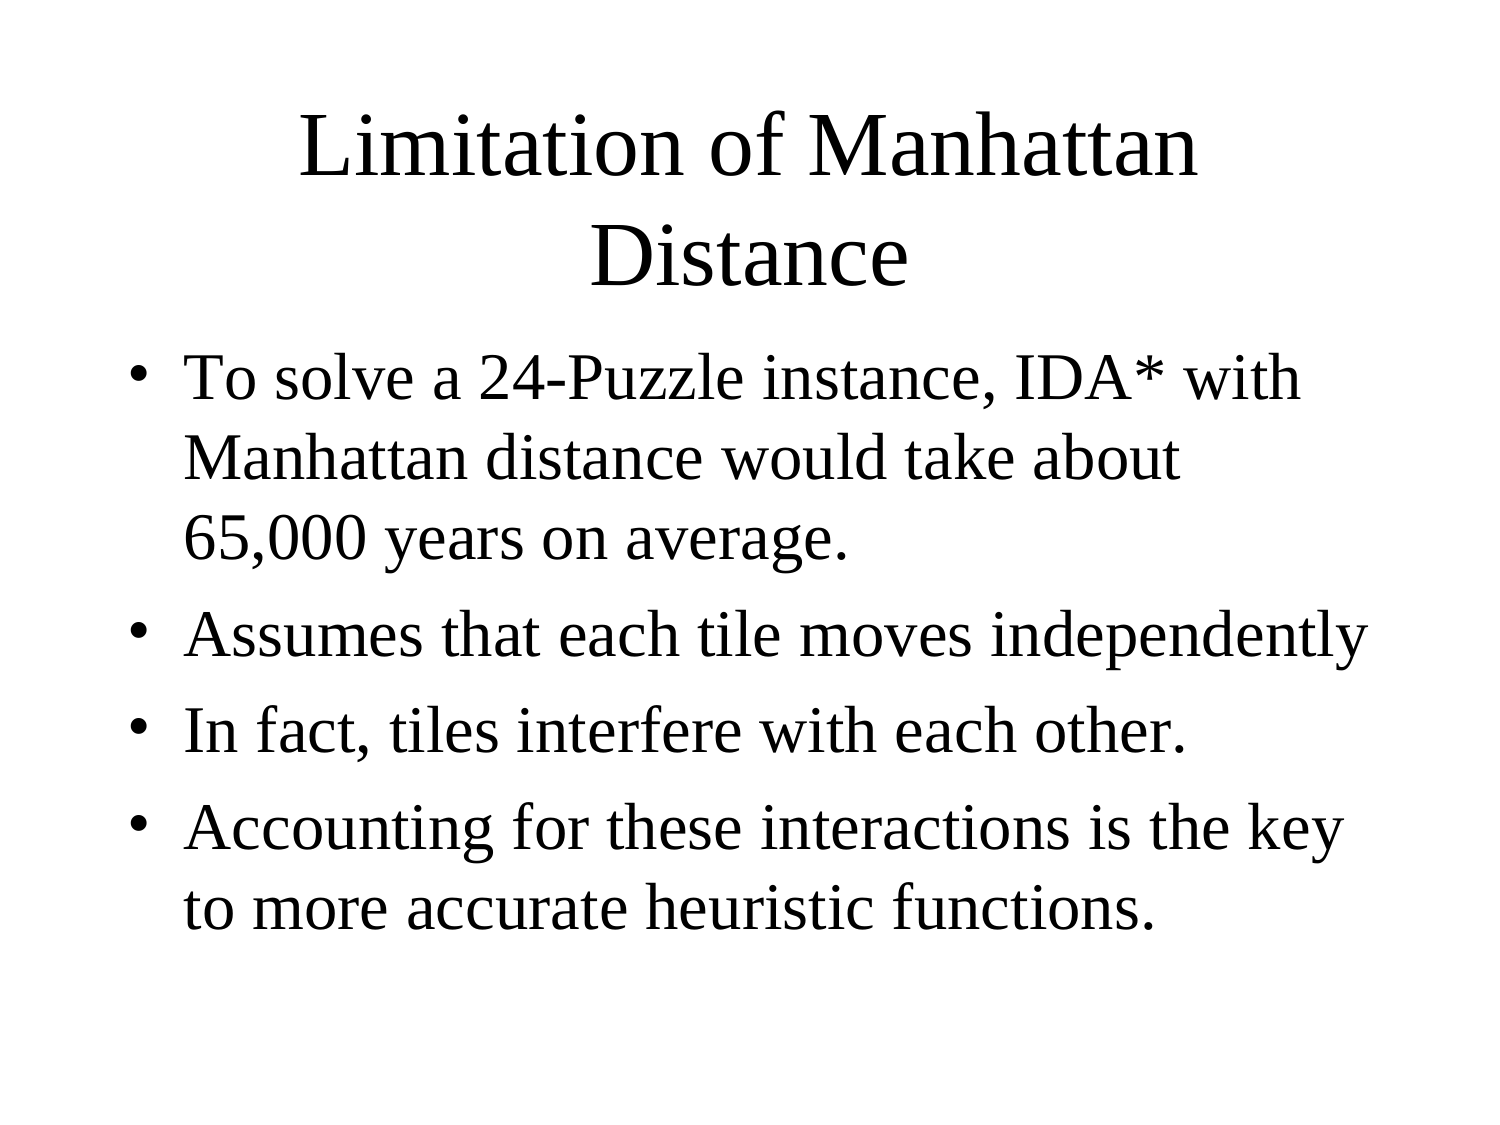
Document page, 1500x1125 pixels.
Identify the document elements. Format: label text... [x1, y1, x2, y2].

title Limitation of Manhattan Distance [112, 99, 1388, 288]
list To solve a 24-Puzzle instance, IDA* with Manhattan distance would take about 65,000 years on average. Assumes that each tile moves independently In fact, tiles interfere with each other. Accounting for these interactions is the key to more accurate heuristic functions. [112, 324, 1388, 1000]
